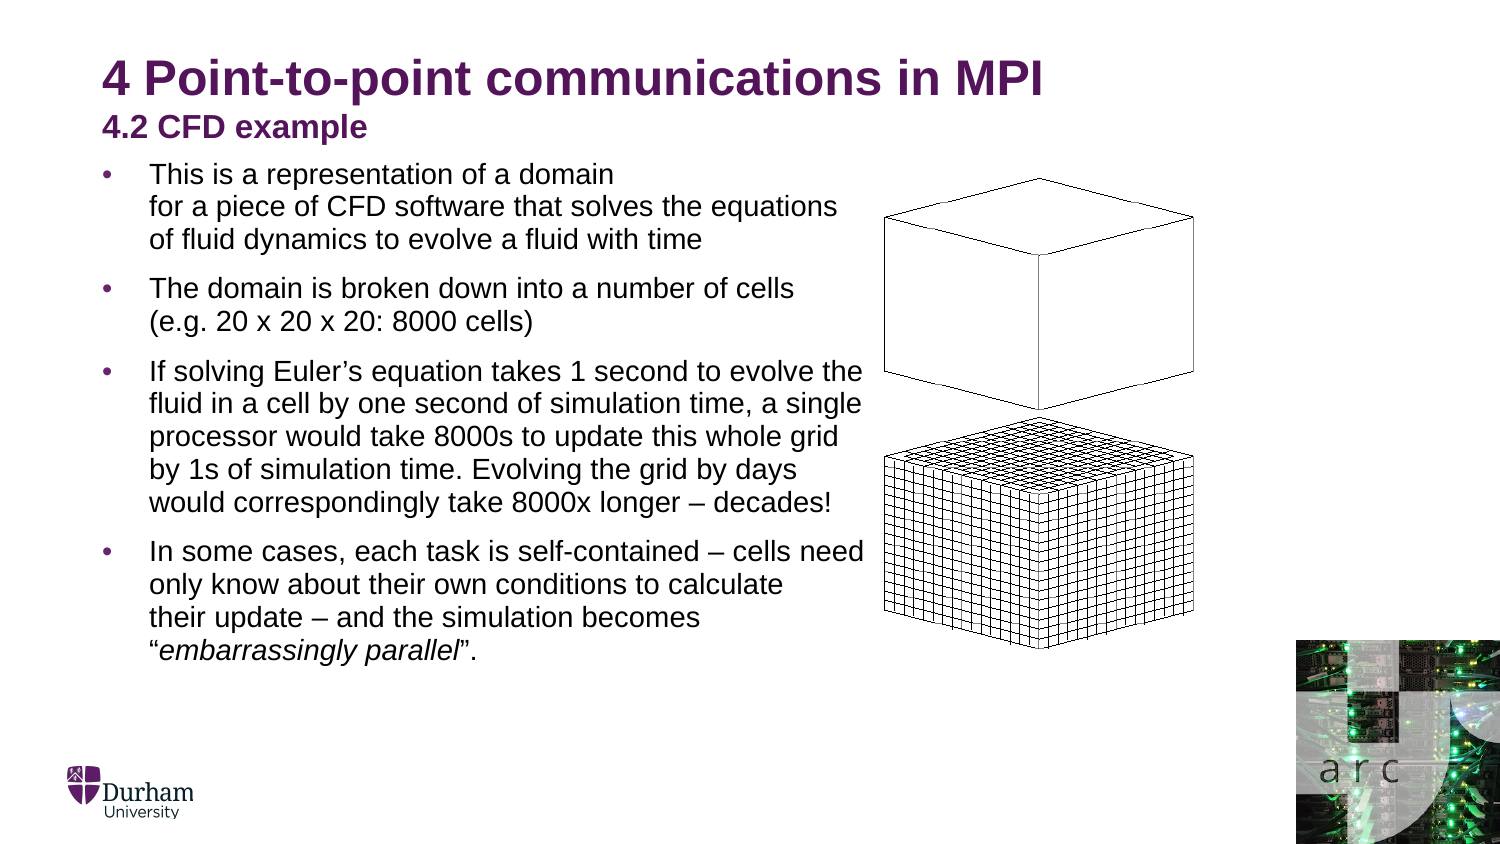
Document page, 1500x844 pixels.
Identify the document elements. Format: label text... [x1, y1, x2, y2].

picture [1296, 640, 1500, 844]
picture [67, 766, 193, 819]
title 4 Point-to-point communications in MPI 4.2 CFD example [101, 45, 1399, 154]
picture [884, 416, 1194, 649]
picture [884, 177, 1194, 410]
list This is a representation of a domain for a piece of CFD software that solves the equations of fluid dynamics to evolve a fluid with time The domain is broken down into a number of cells (e.g. 20 x 20 x 20: 8000 cells) If solving Euler’s equation takes 1 second to evolve the fluid in a cell by one second of simulation time, a single processor would take 8000s to update this whole grid by 1s of simulation time. Evolving the grid by days would correspondingly take 8000x longer – decades! In some cases, each task is self-contained – cells need only know about their own conditions to calculate their update – and the simulation becomes “embarrassingly parallel”. [101, 157, 1258, 718]
